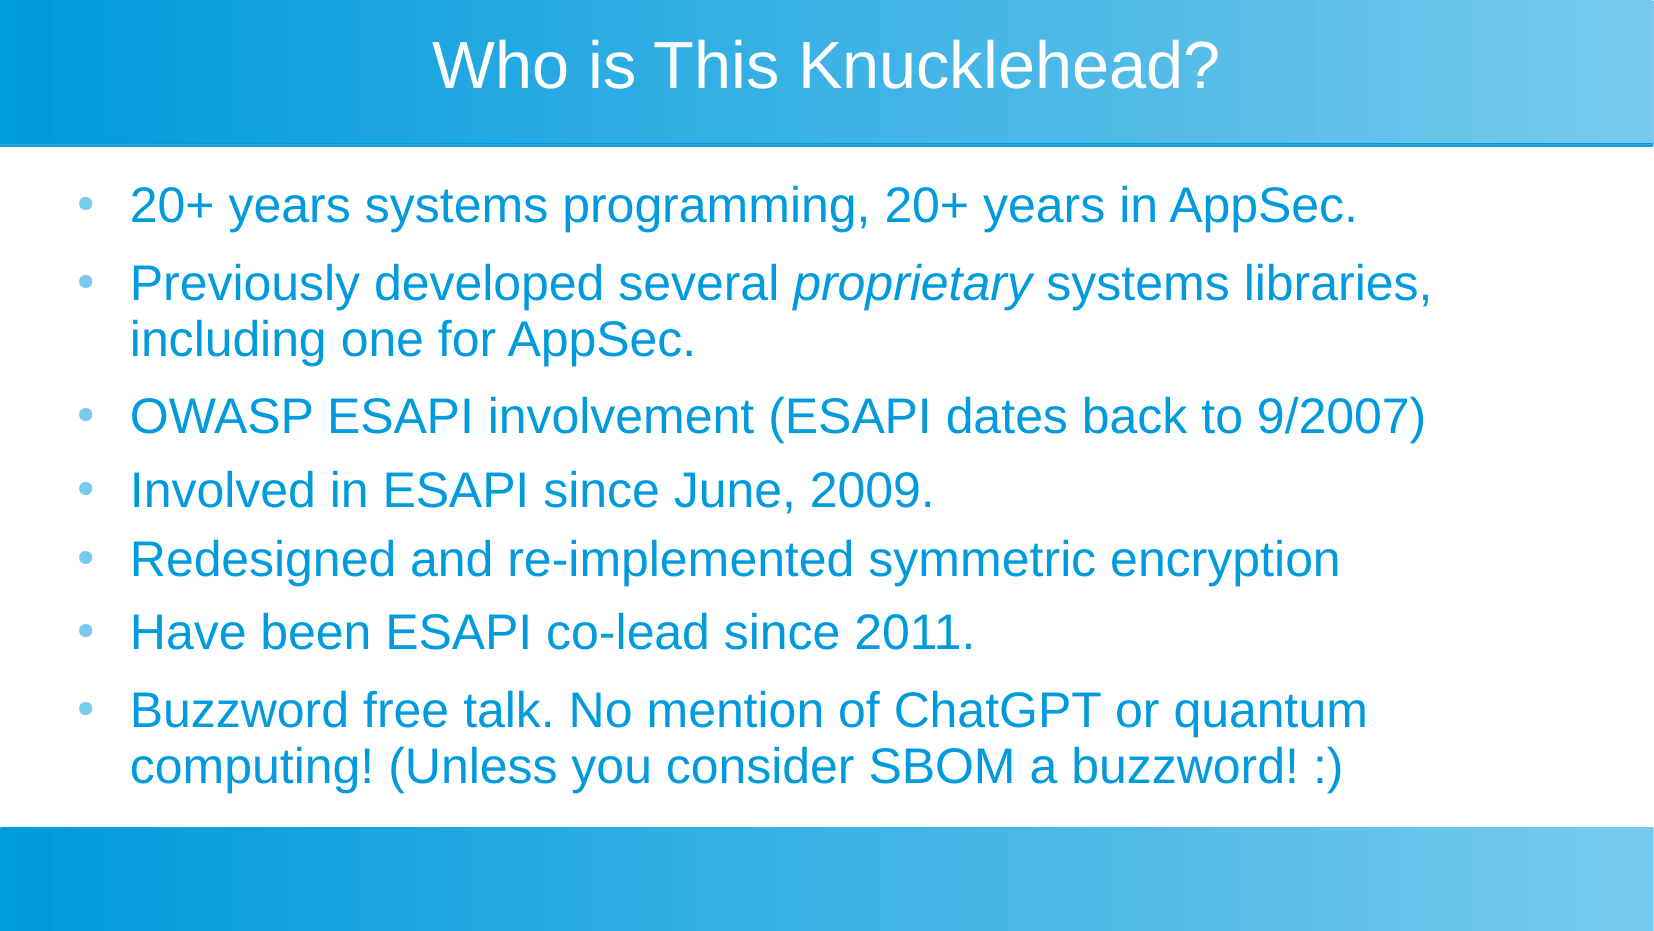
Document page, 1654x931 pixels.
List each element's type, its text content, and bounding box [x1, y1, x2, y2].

list 20+ years systems programming, 20+ years in AppSec. Previously developed several proprietary systems libraries, including one for AppSec. OWASP ESAPI involvement (ESAPI dates back to 9/2007) Involved in ESAPI since June, 2009. Redesigned and re-implemented symmetric encryption Have been ESAPI co-lead since 2011. Buzzword free talk. No mention of ChatGPT or quantum computing! (Unless you consider SBOM a buzzword! :) [59, 177, 1595, 768]
title Who is This Knucklehead? [59, 8, 1595, 122]
